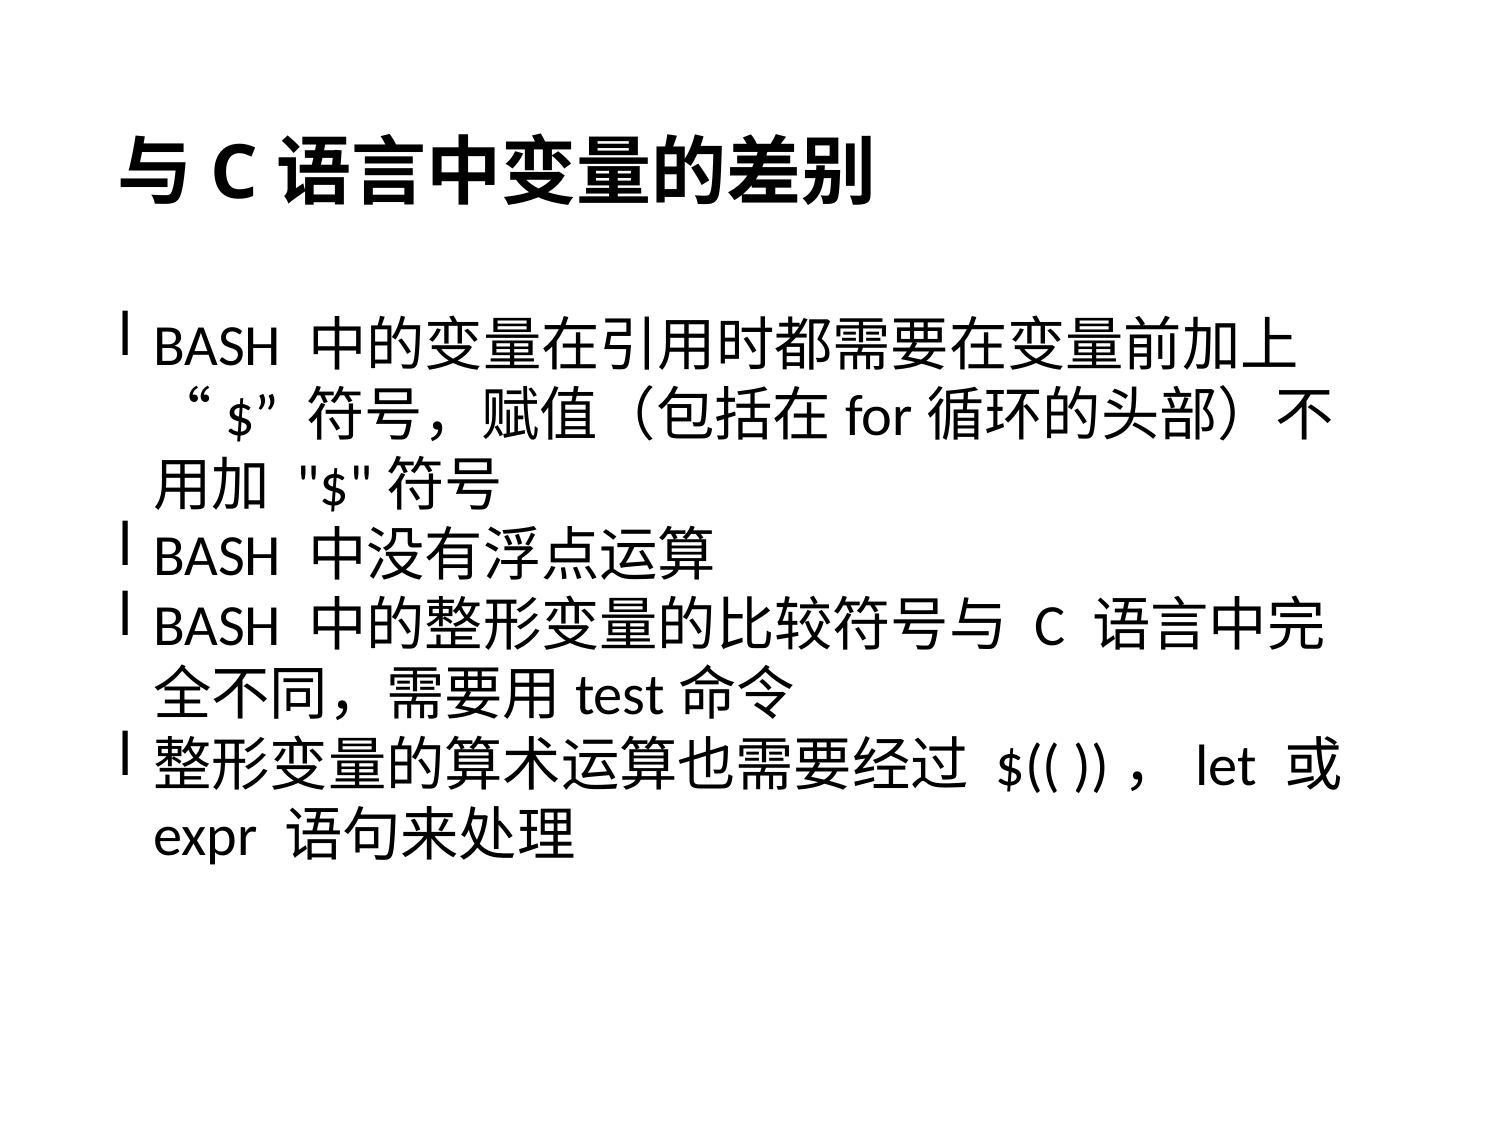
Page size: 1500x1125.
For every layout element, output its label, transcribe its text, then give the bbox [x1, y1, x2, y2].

text_box 与C语言中变量的差别 [103, 59, 1397, 277]
text_box BASH 中的变量在引用时都需要在变量前加上 “$” 符号，赋值（包括在for循环的头部）不用加 "$"符号 BASH 中没有浮点运算 BASH 中的整形变量的比较符号与 C 语言中完全不同，需要用test命令 整形变量的算术运算也需要经过 $(( ))，let 或 expr 语句来处理 [103, 299, 1397, 1013]
